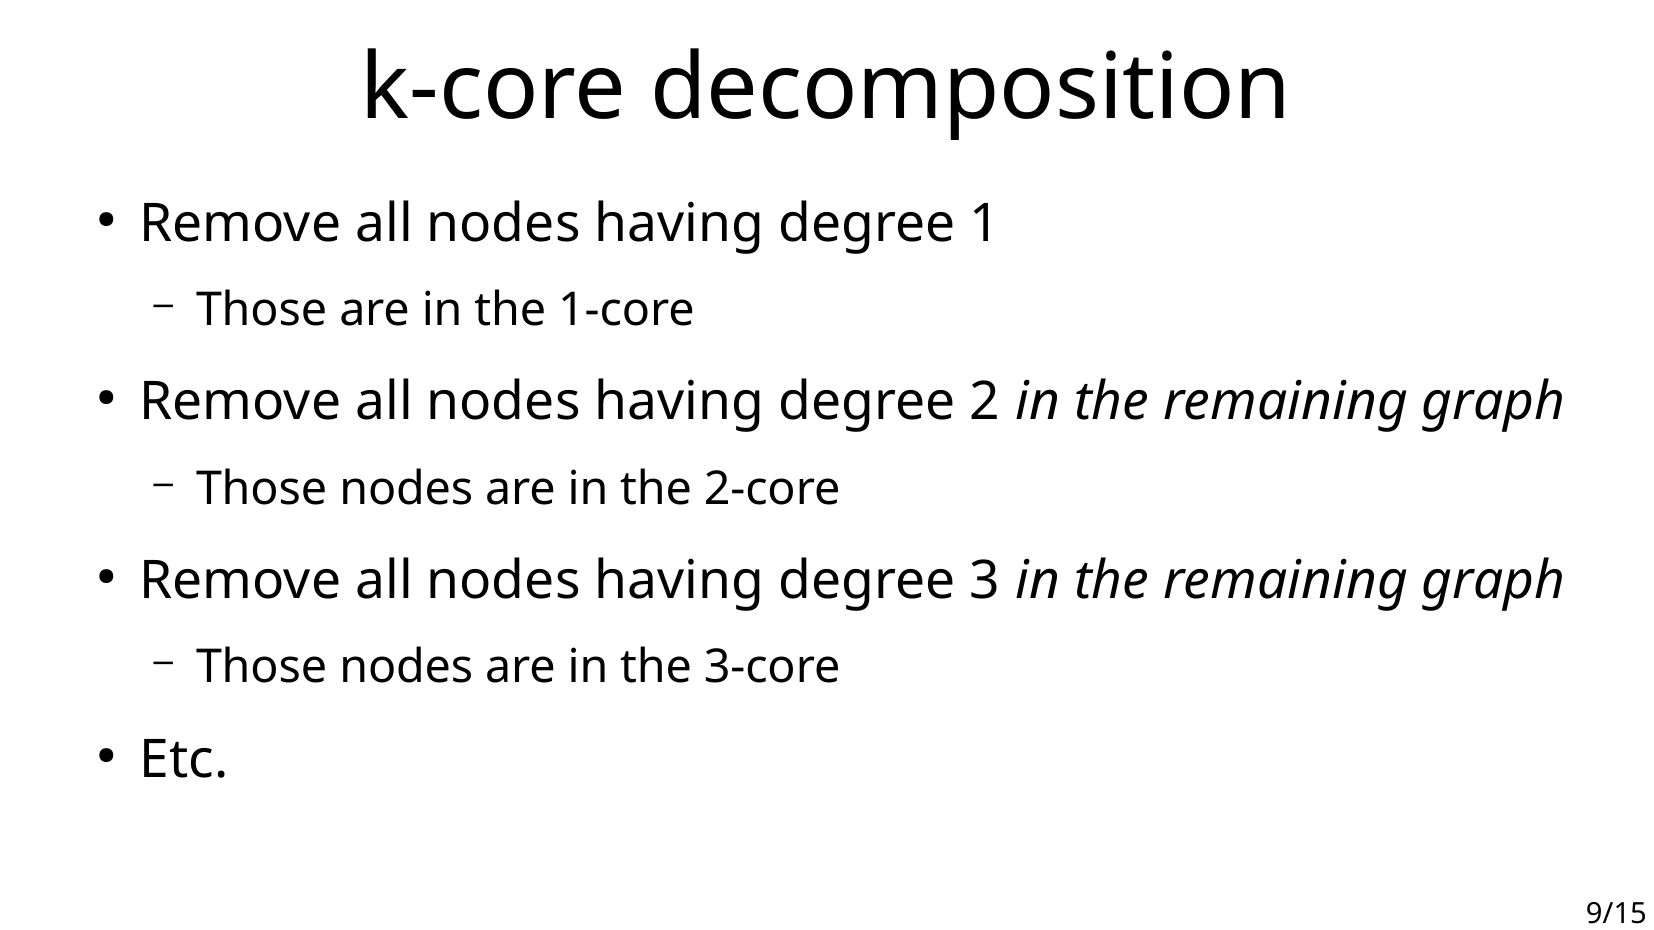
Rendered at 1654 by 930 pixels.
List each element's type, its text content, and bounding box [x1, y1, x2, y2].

title k-core decomposition [82, 2, 1571, 166]
list Remove all nodes having degree 1 Those are in the 1-core Remove all nodes having degree 2 in the remaining graph Those nodes are in the 2-core Remove all nodes having degree 3 in the remaining graph Those nodes are in the 3-core Etc. [82, 183, 1571, 904]
